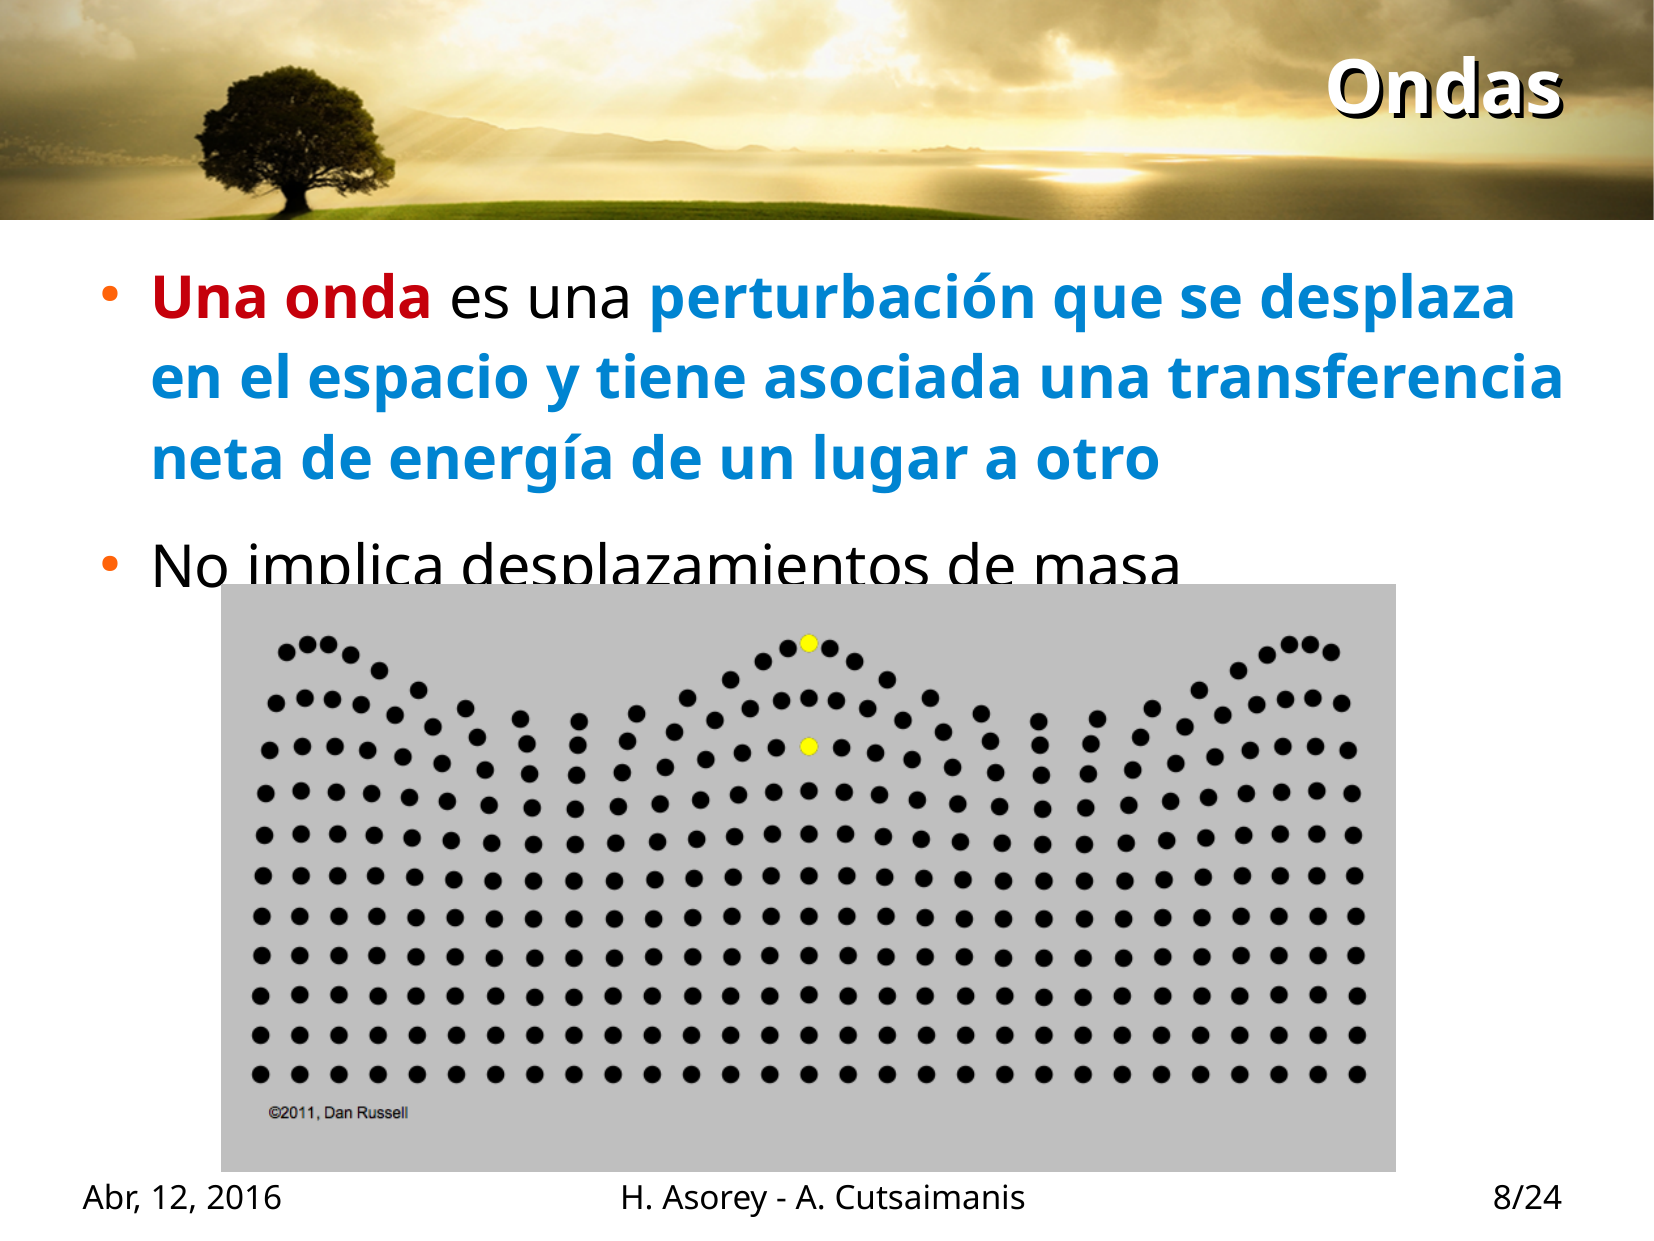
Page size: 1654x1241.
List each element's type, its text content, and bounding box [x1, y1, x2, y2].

list Una onda es una perturbación que se desplaza en el espacio y tiene asociada una transferencia neta de energía de un lugar a otro No implica desplazamientos de masa [82, 255, 1571, 685]
picture [0, 0, 1654, 220]
picture [221, 584, 1396, 1172]
title Ondas [75, 19, 1564, 151]
